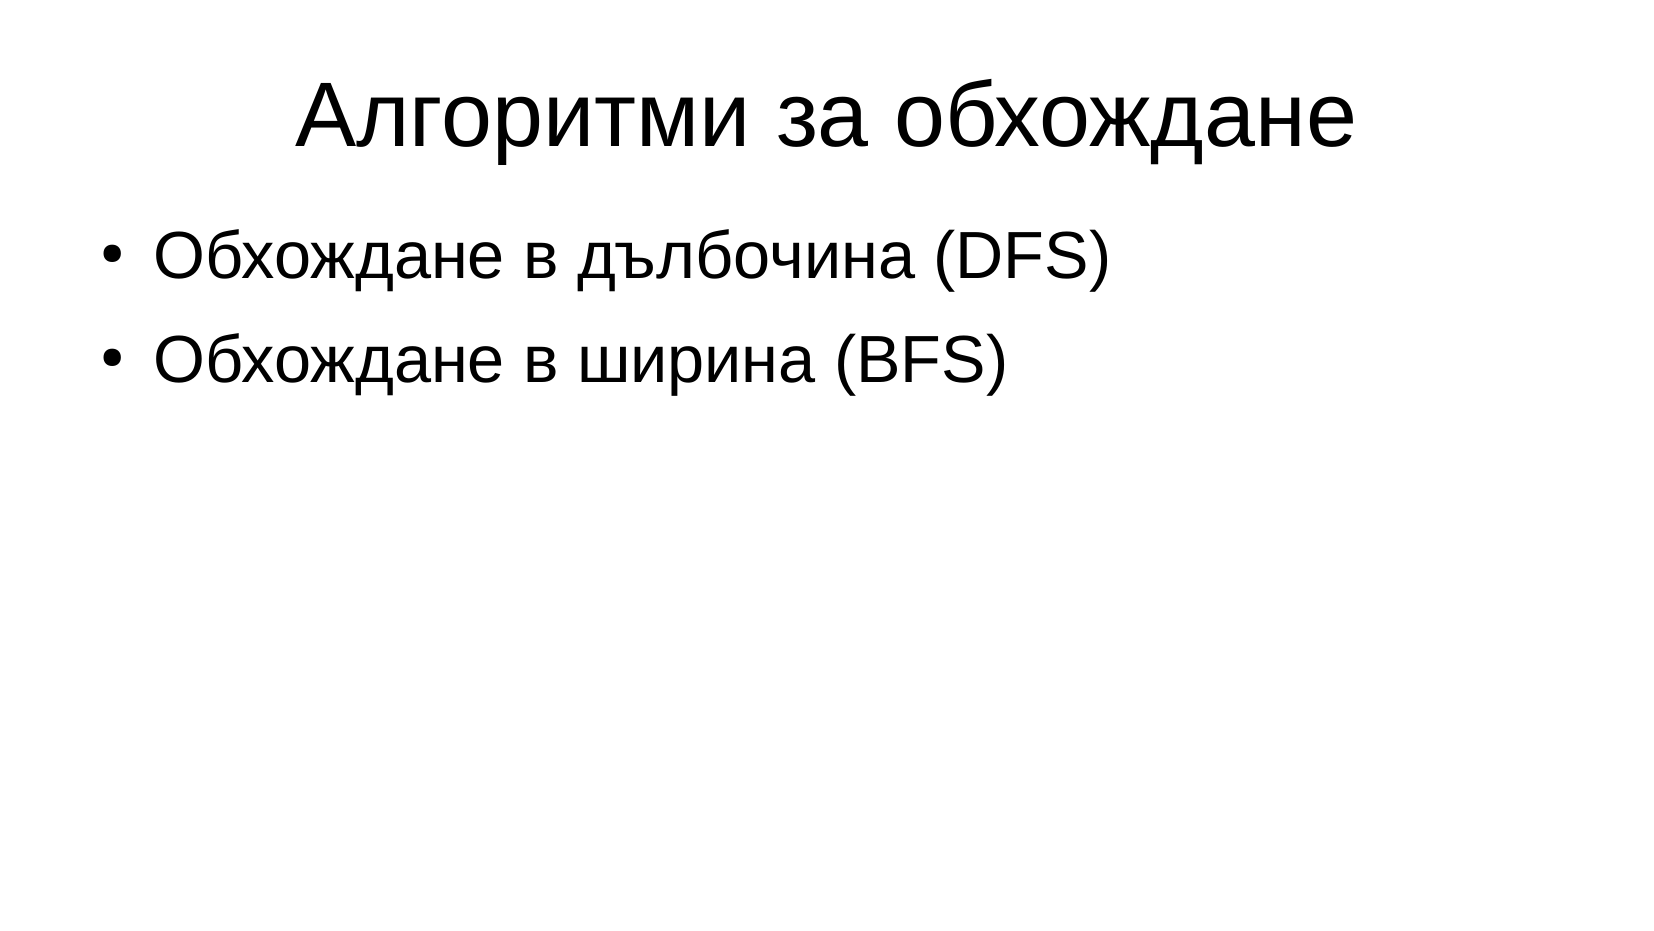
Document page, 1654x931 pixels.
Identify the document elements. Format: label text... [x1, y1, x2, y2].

list Обхождане в дълбочина (DFS) Обхождане в ширина (BFS) [82, 217, 1571, 758]
title Алгоритми за обхождане [82, 37, 1571, 193]
